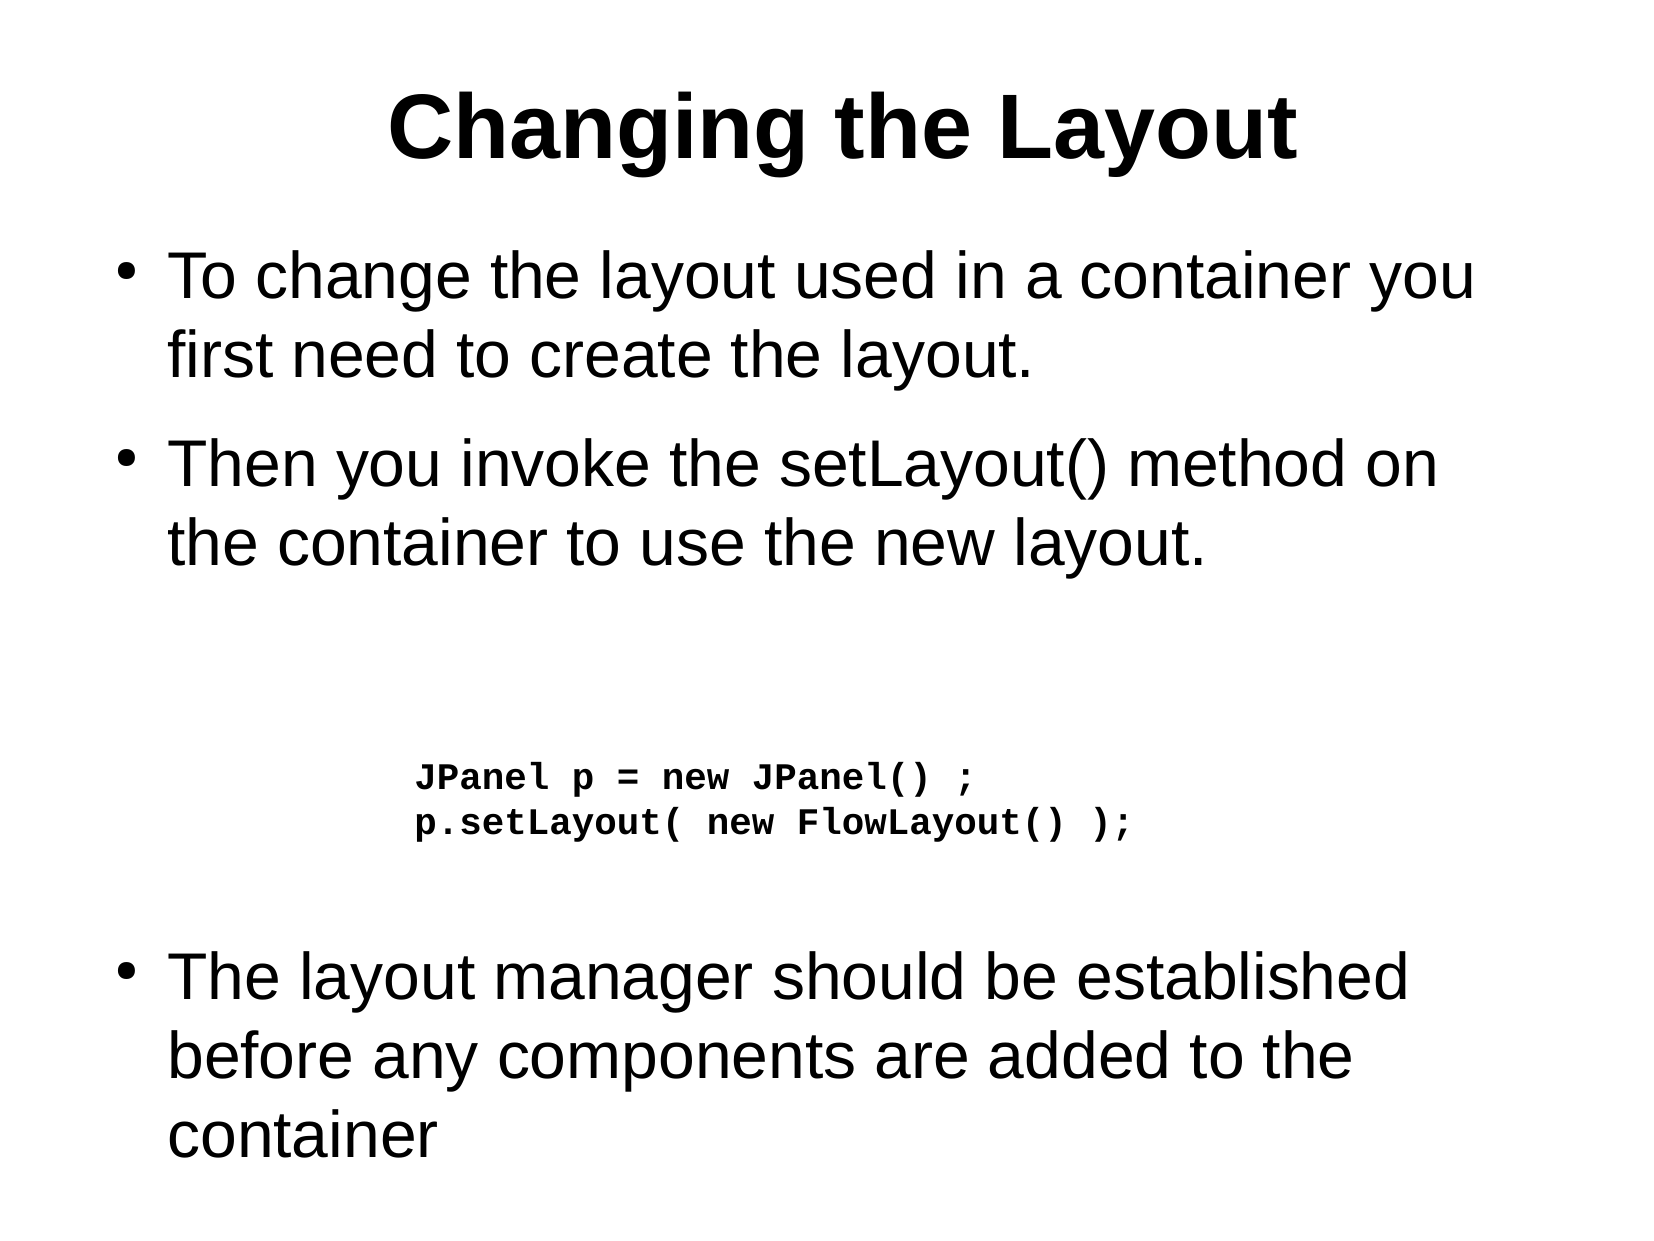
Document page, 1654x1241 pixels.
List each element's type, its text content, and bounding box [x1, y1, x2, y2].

text_box JPanel p = new JPanel() ; p.setLayout( new FlowLayout() ); [399, 744, 1150, 850]
title Changing the Layout [82, 49, 1571, 196]
list To change the layout used in a container you first need to create the layout. Then you invoke the setLayout() method on the container to use the new layout. The layout manager should be established before any components are added to the container [82, 225, 1538, 1186]
